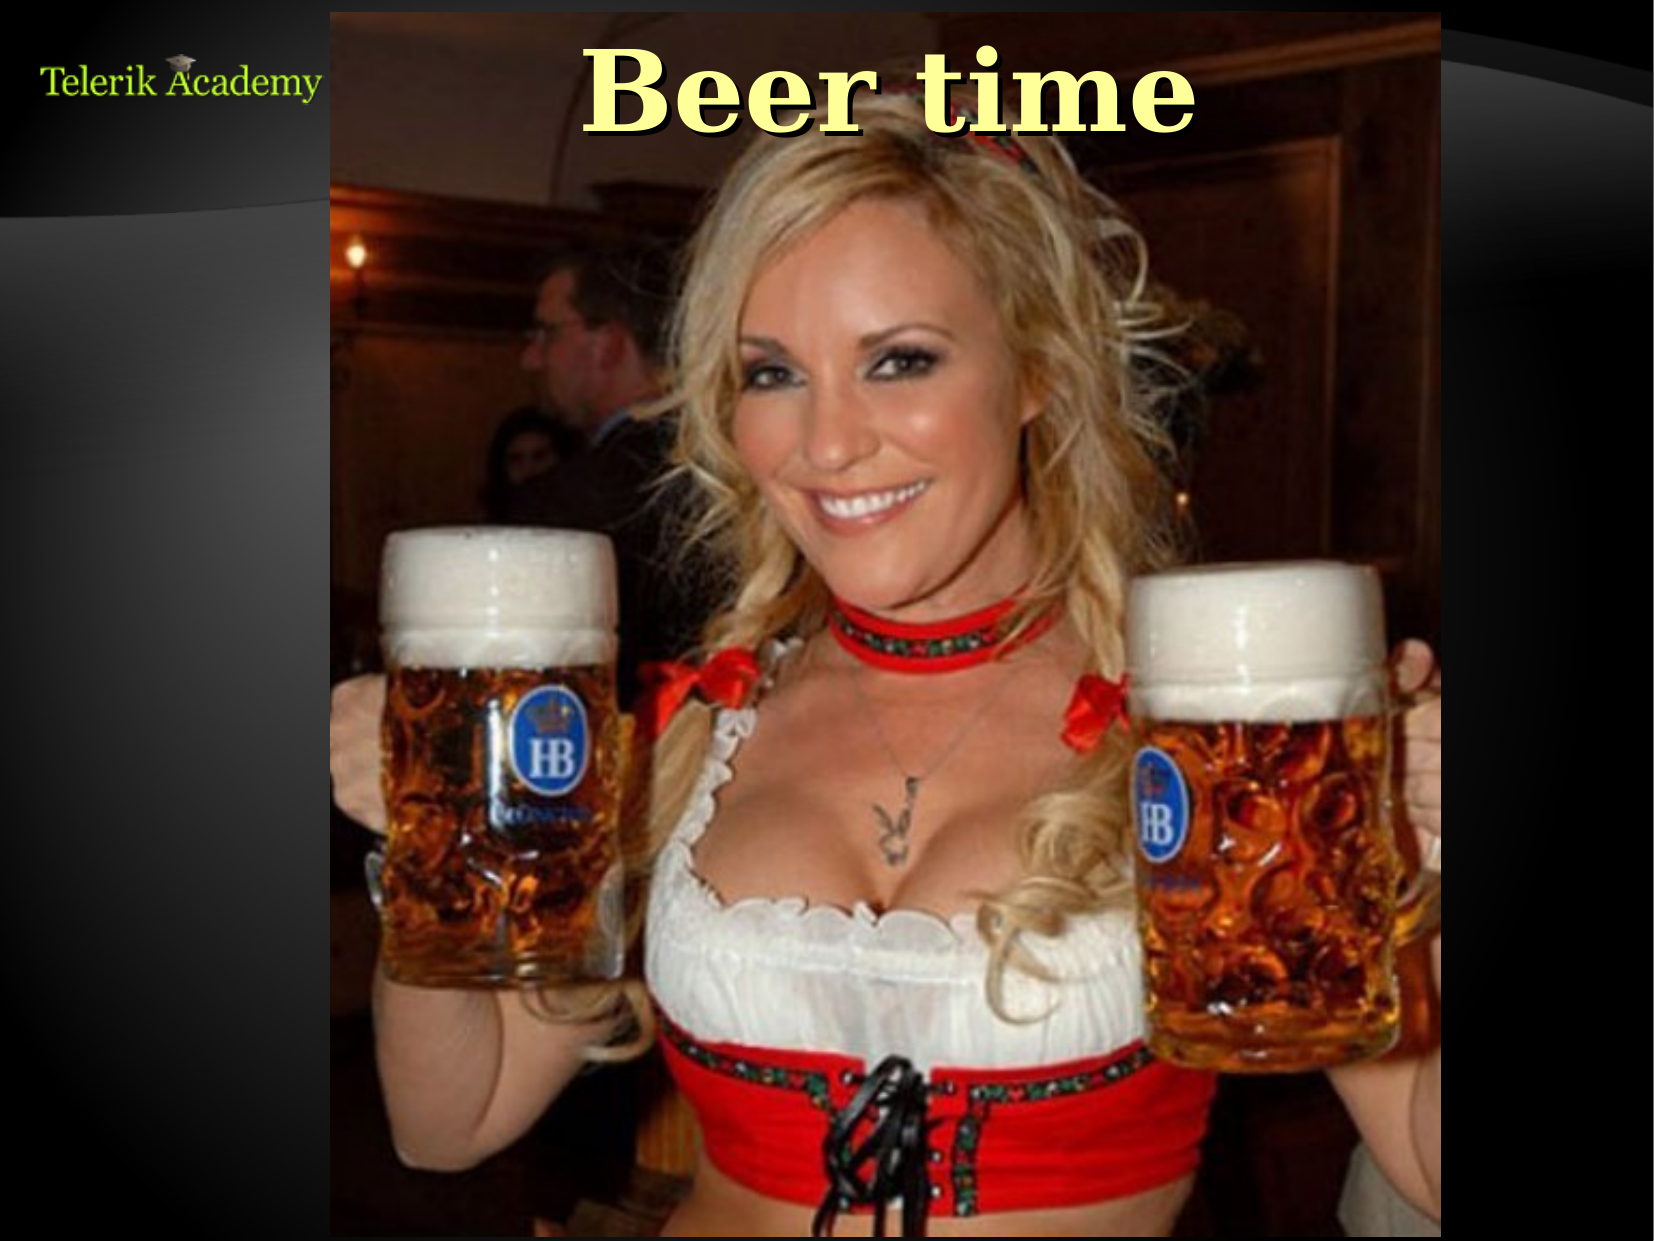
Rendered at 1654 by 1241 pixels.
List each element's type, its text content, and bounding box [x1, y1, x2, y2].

text_box Beer time [563, 17, 1216, 166]
picture [0, 0, 1654, 1241]
